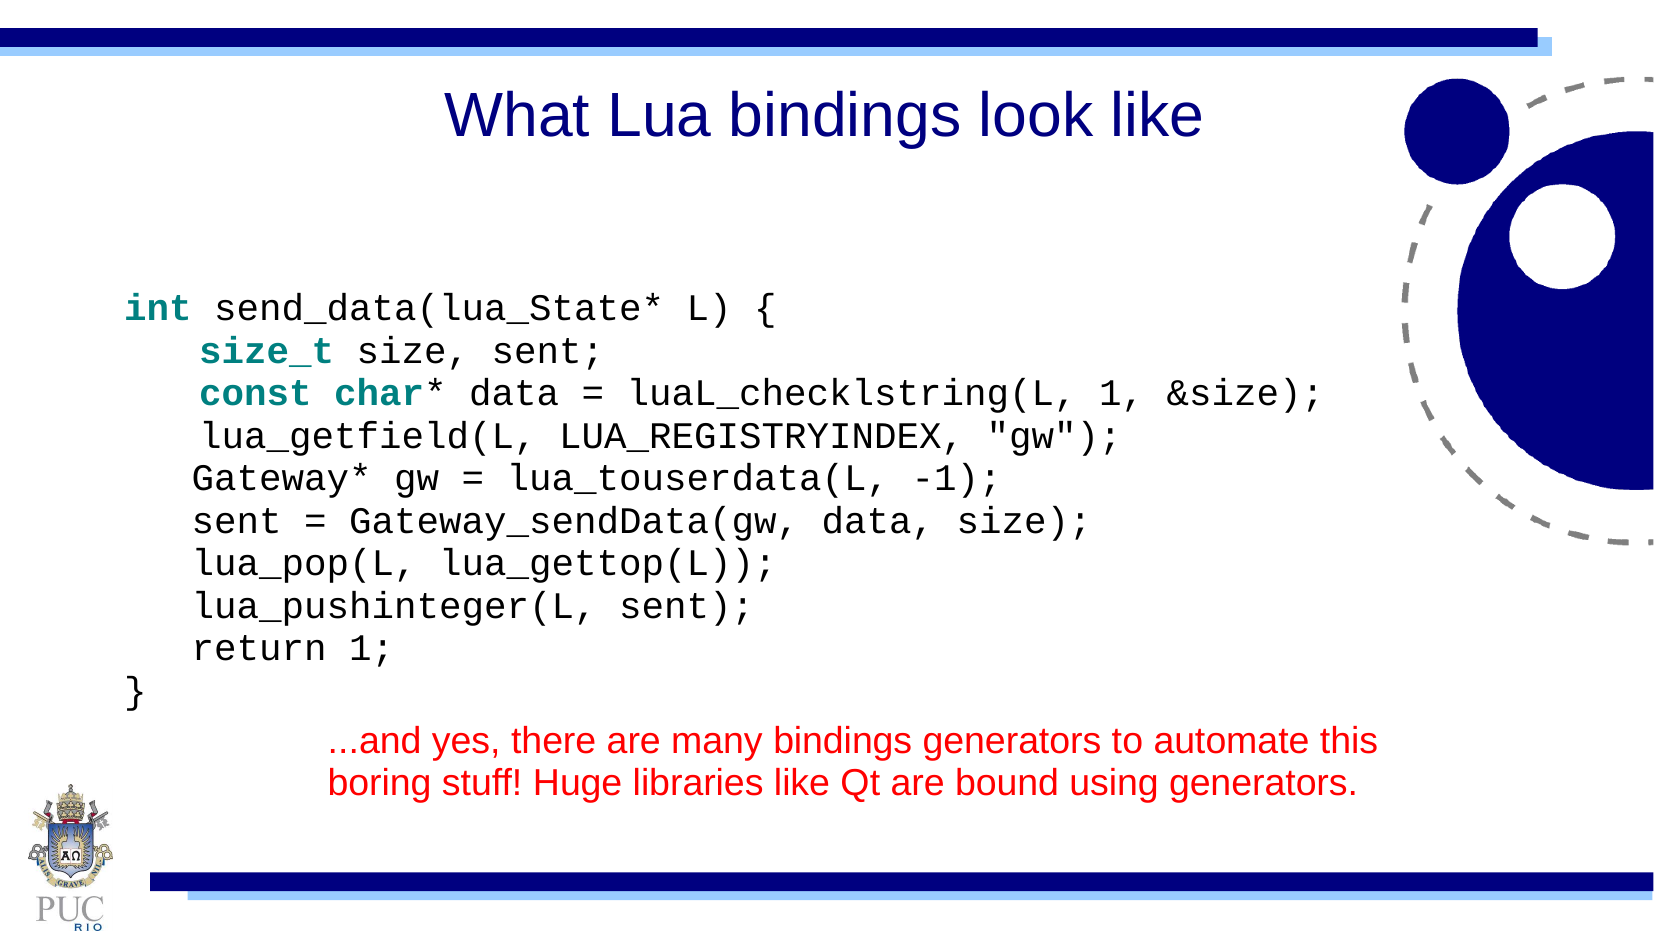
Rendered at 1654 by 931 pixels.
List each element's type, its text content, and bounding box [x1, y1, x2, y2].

picture [28, 784, 113, 931]
title What Lua bindings look like [37, 37, 1377, 193]
picture [1377, 29, 1654, 564]
text_box int send_data(lua_State* L) { size_t size, sent; const char* data = luaL_checklstring(L, 1, &size); lua_getfield(L, LUA_REGISTRYINDEX, "gw"); Gateway* gw = lua_touserdata(L, -1); sent = Gateway_sendData(gw, data, size); lua_pop(L, lua_gettop(L)); lua_pushinteger(L, sent); return 1; } [124, 200, 1613, 804]
text_box ...and yes, there are many bindings generators to automate this boring stuff! Huge libraries like Qt are bound using generators. [312, 712, 1394, 812]
